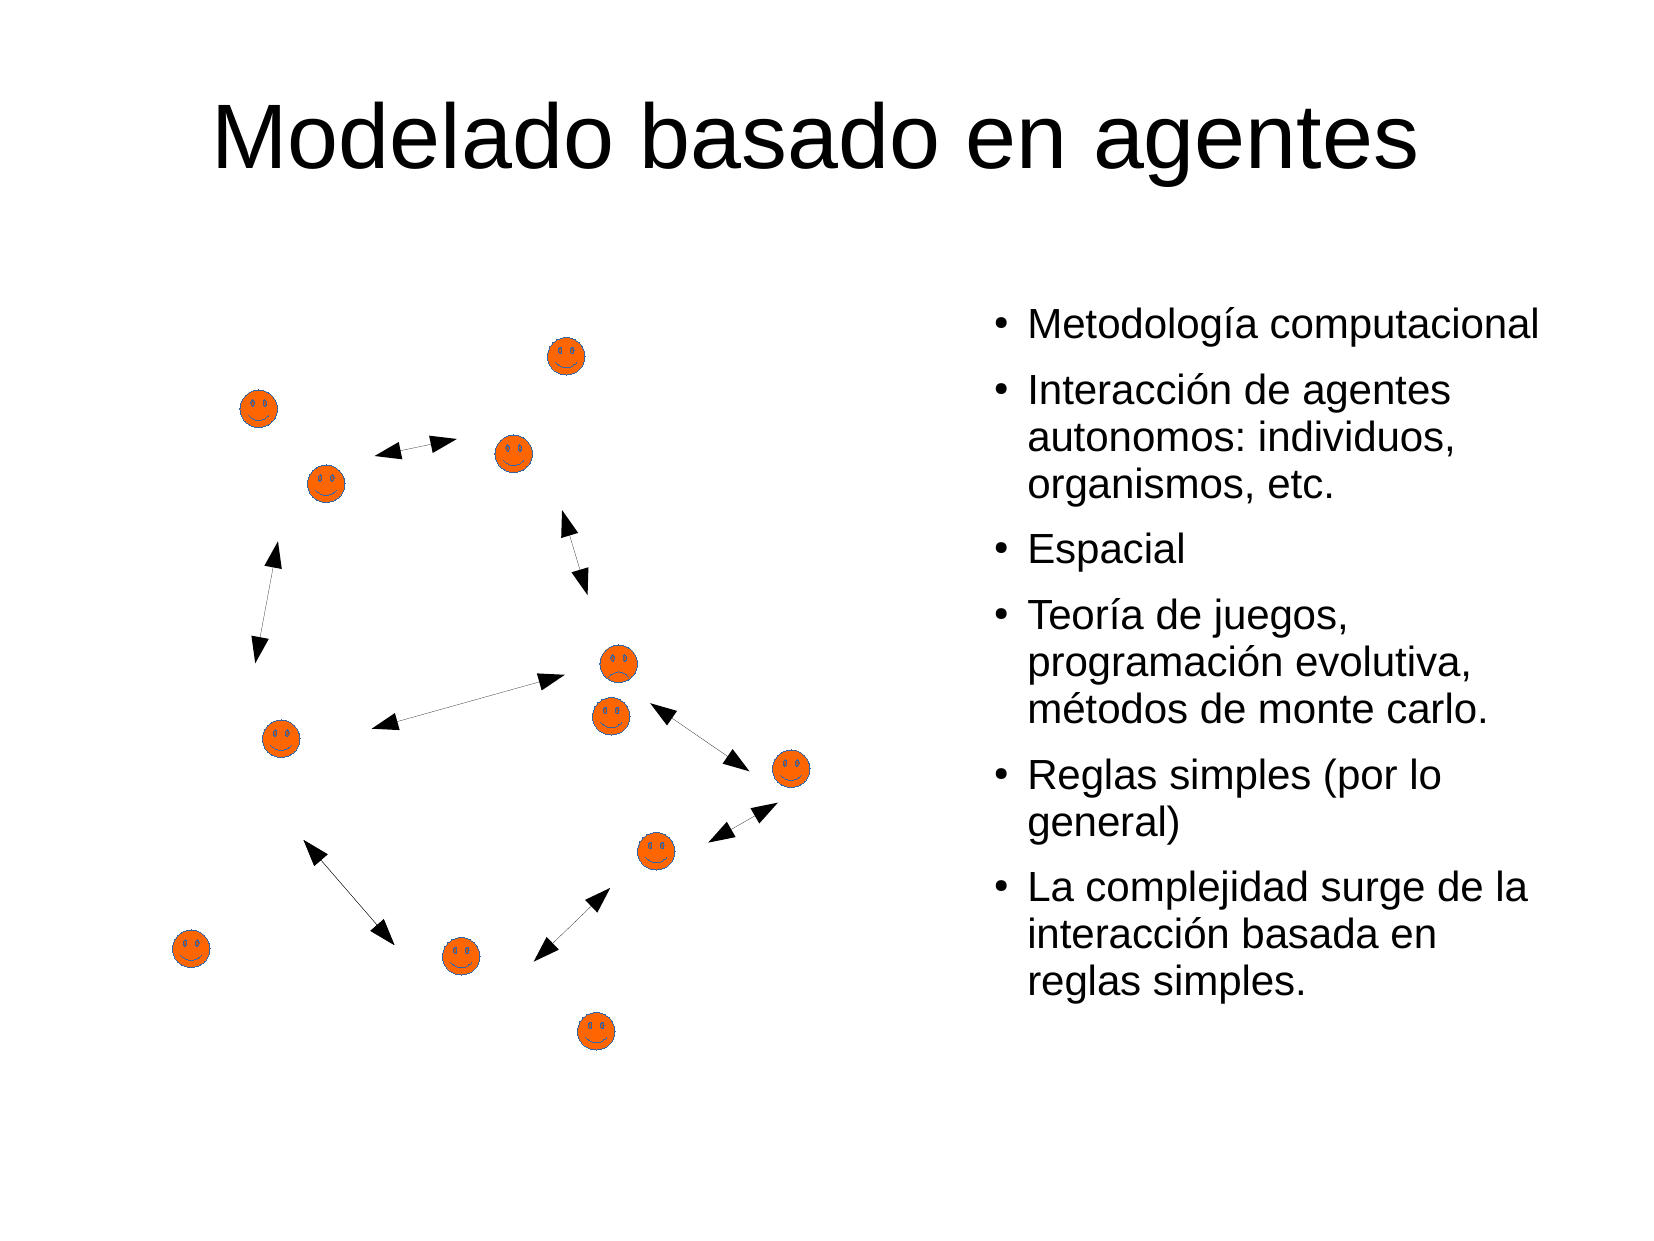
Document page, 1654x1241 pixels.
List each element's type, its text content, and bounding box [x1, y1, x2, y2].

text_box [307, 464, 346, 503]
text_box [599, 644, 638, 683]
text_box [577, 1012, 616, 1051]
text_box [172, 929, 211, 968]
list Metodología computacional Interacción de agentes autonomos: individuos, organismos, etc. Espacial Teoría de juegos, programación evolutiva, métodos de monte carlo. Reglas simples (por lo general) La complejidad surge de la interacción basada en reglas simples. [982, 300, 1546, 1021]
text_box [239, 389, 278, 428]
text_box [442, 937, 481, 976]
text_box [262, 719, 301, 758]
text_box [494, 434, 533, 473]
text_box [592, 697, 631, 736]
text_box [547, 337, 586, 376]
text_box [637, 832, 676, 871]
title Modelado basado en agentes [71, 32, 1561, 241]
text_box [772, 749, 811, 788]
